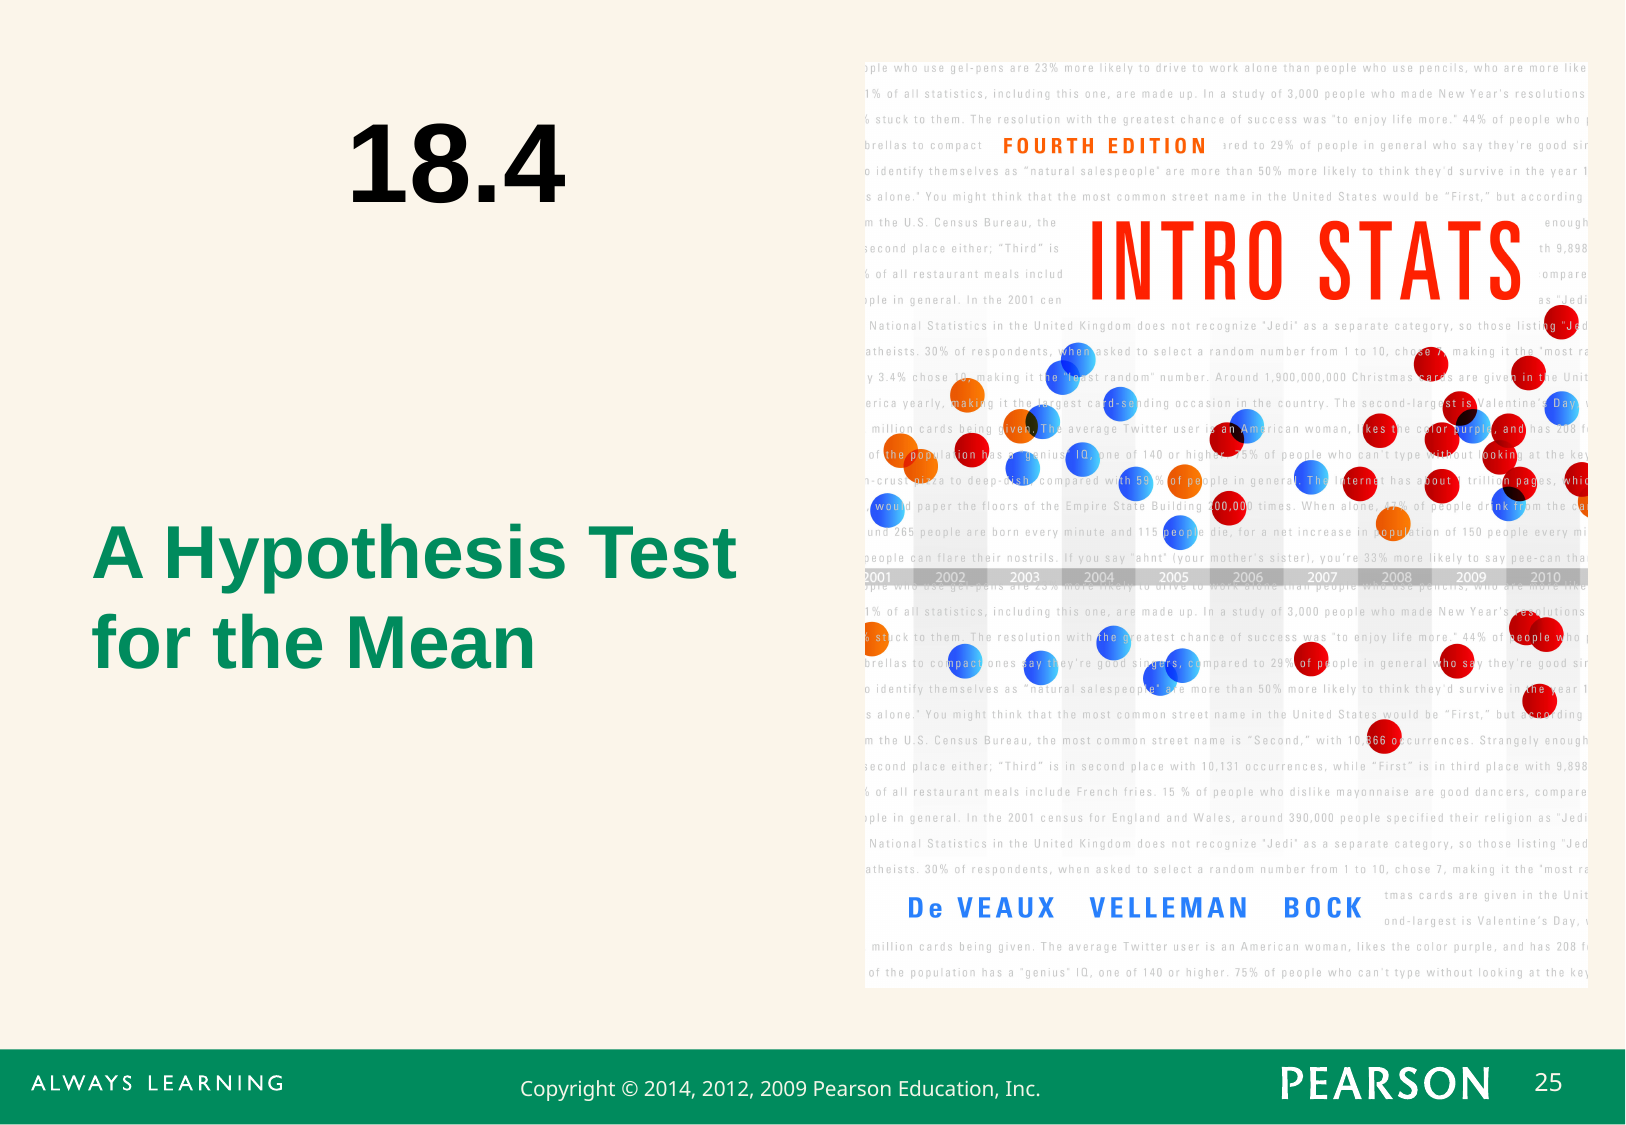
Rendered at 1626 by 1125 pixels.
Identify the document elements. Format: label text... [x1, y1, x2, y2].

picture [865, 62, 1588, 988]
title 18.4 [87, 90, 826, 268]
list A Hypothesis Test for the Mean [91, 503, 825, 764]
